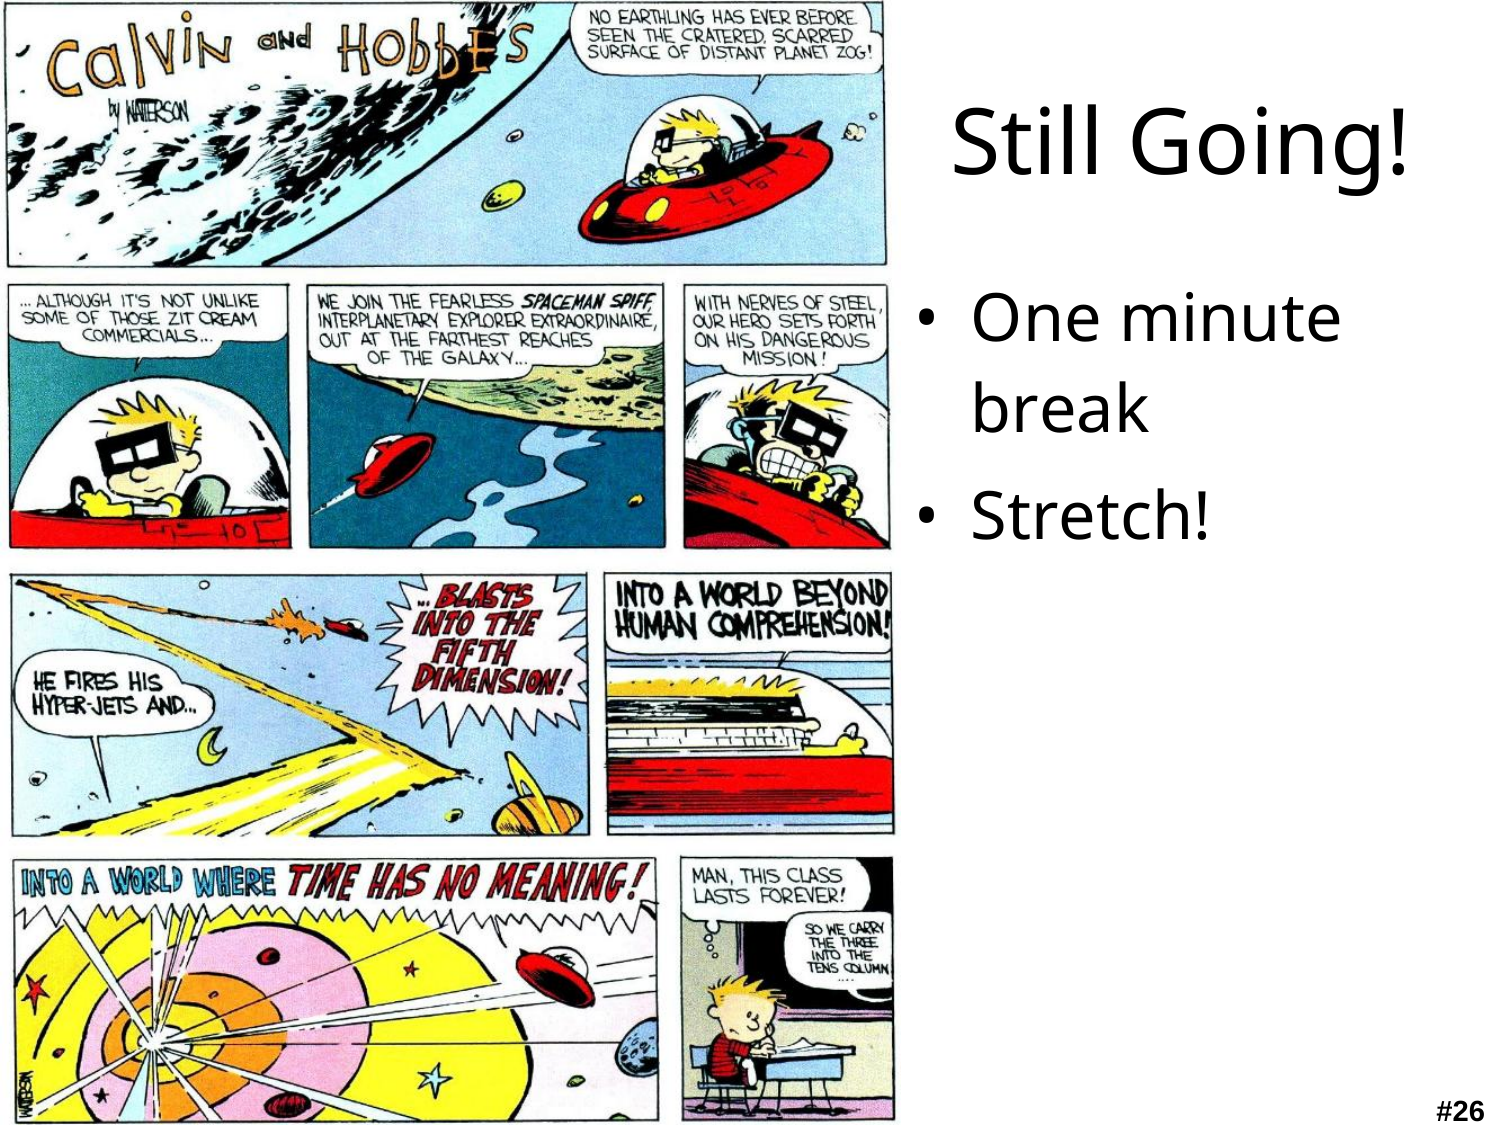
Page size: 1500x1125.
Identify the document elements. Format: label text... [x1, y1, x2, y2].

picture [0, 0, 901, 1125]
title Still Going! [901, 45, 1475, 233]
list One minute break Stretch! [901, 262, 1475, 1101]
